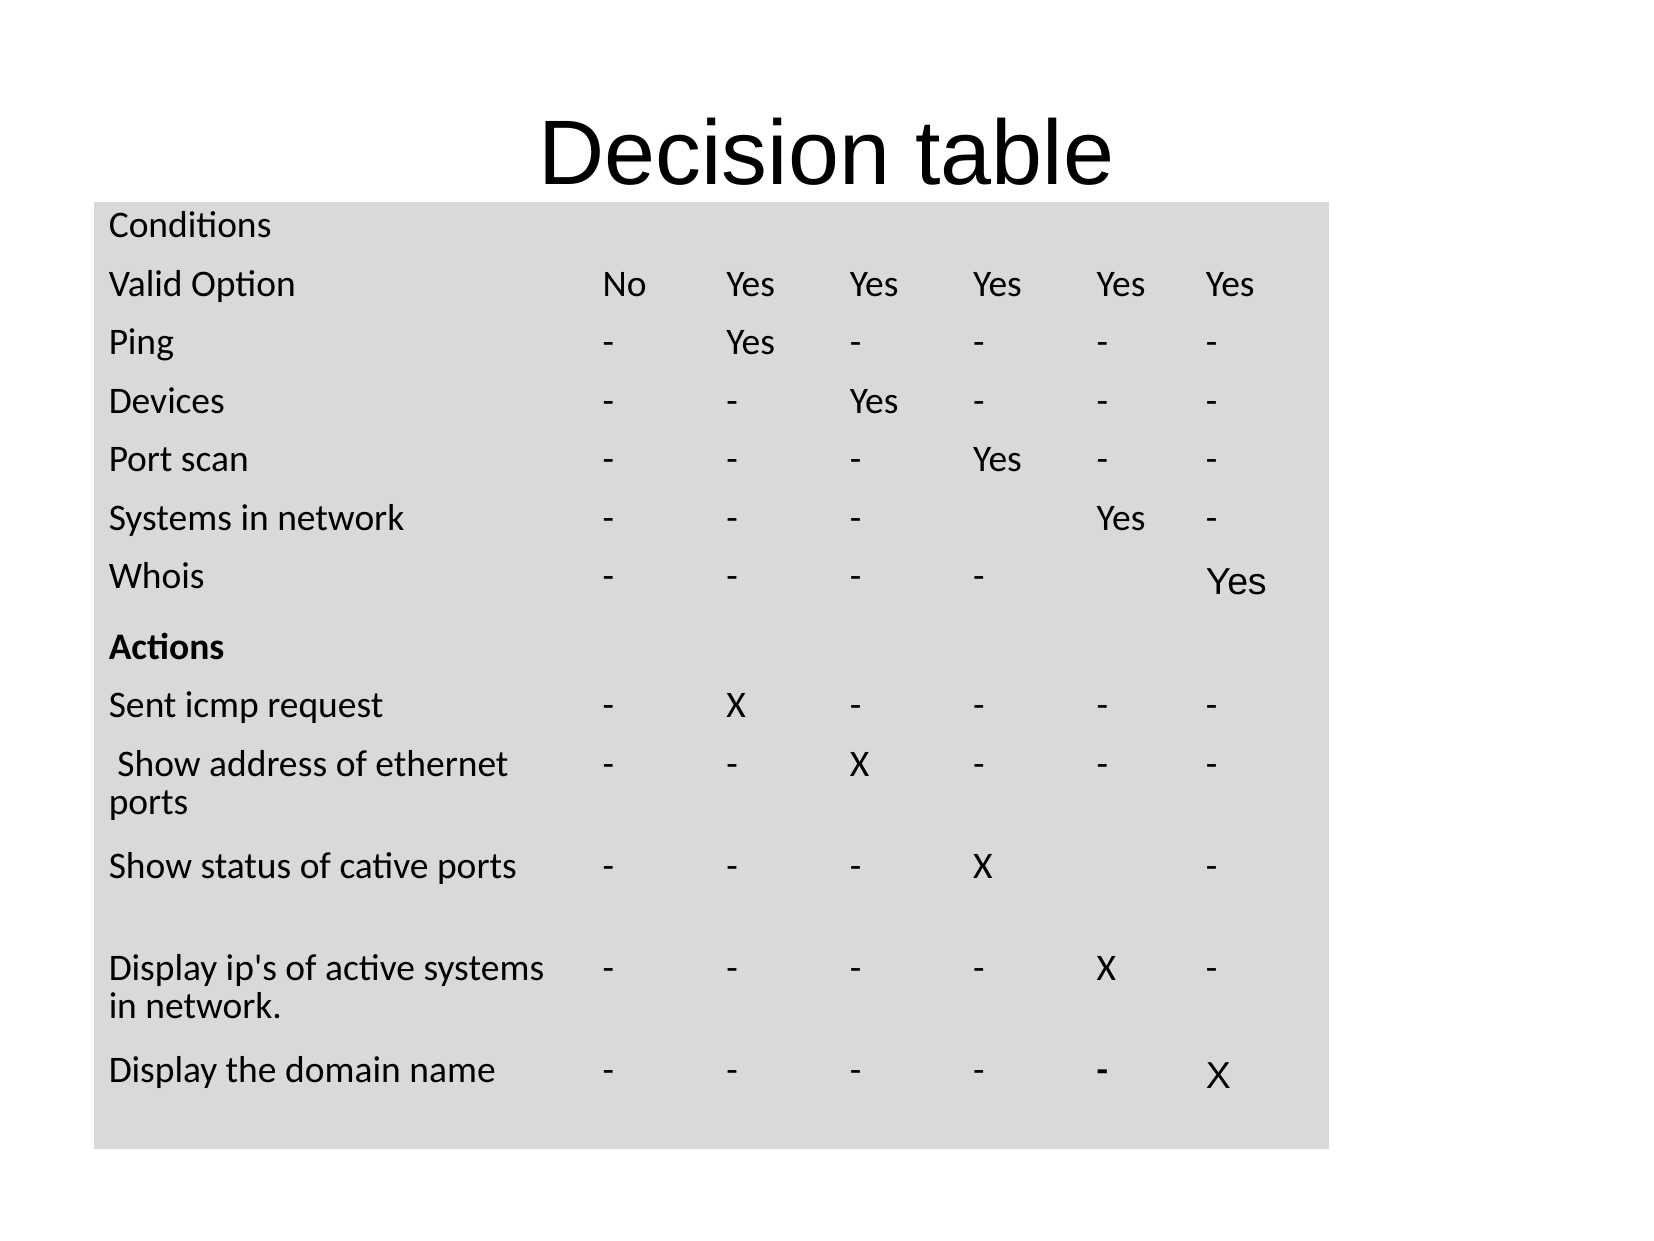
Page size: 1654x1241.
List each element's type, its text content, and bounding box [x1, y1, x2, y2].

table_cell Sent icmp request [94, 682, 588, 741]
table_cell Ping [94, 319, 588, 377]
table_cell Yes [1191, 260, 1329, 319]
table_cell - [1191, 843, 1329, 945]
table_cell - [588, 495, 711, 553]
table_cell Devices [94, 377, 588, 436]
table_cell X [1082, 945, 1191, 1047]
table_cell Systems in network [94, 495, 588, 553]
table_cell - [1082, 319, 1191, 377]
table_cell - [711, 377, 835, 436]
table_cell - [1191, 377, 1329, 436]
table_cell - [711, 436, 835, 495]
table_cell - [958, 741, 1082, 843]
table_cell - [1191, 945, 1329, 1047]
table_cell - [1082, 377, 1191, 436]
table_cell - [711, 495, 835, 553]
table_cell - [958, 319, 1082, 377]
table_cell - [1191, 319, 1329, 377]
table_cell X [958, 843, 1082, 945]
table_cell - [711, 843, 835, 945]
table_cell Yes [1191, 553, 1329, 624]
table_cell Display ip's of active systems in network. [94, 945, 588, 1047]
table_cell - [1191, 436, 1329, 495]
table_cell X [711, 682, 835, 741]
table_cell - [711, 1047, 835, 1149]
table_cell Yes [958, 436, 1082, 495]
table_cell - [835, 682, 958, 741]
table_cell - [835, 1047, 958, 1149]
table_cell Whois [94, 553, 588, 624]
table_cell - [1191, 495, 1329, 553]
title Decision table [82, 56, 1571, 250]
table_cell Show address of ethernet ports [94, 741, 588, 843]
table_cell X [1191, 1047, 1329, 1149]
table_cell - [588, 1047, 711, 1149]
table_cell - [711, 553, 835, 624]
table_cell - [1082, 741, 1191, 843]
table_cell - [711, 741, 835, 843]
table_cell - [958, 377, 1082, 436]
table_cell - [711, 945, 835, 1047]
table_cell - [588, 741, 711, 843]
table_cell - [958, 1047, 1082, 1149]
table_cell - [588, 377, 711, 436]
table_cell Yes [711, 319, 835, 377]
table_cell - [958, 553, 1082, 624]
table_cell - [835, 319, 958, 377]
table_cell Yes [835, 260, 958, 319]
table_cell Yes [958, 260, 1082, 319]
table_cell - [1082, 1047, 1191, 1149]
table_cell - [588, 843, 711, 945]
table_cell No [588, 260, 711, 319]
table_cell - [835, 945, 958, 1047]
table_cell Valid Option [94, 260, 588, 319]
table_cell - [958, 945, 1082, 1047]
table_cell Show status of cative ports [94, 843, 588, 945]
table_cell - [835, 436, 958, 495]
table_cell - [835, 843, 958, 945]
table_cell - [1082, 682, 1191, 741]
table_cell - [1082, 436, 1191, 495]
table_cell [1082, 553, 1191, 624]
table_cell [958, 495, 1082, 553]
table_cell Yes [711, 260, 835, 319]
table_cell Port scan [94, 436, 588, 495]
table_cell Display the domain name [94, 1047, 588, 1149]
table_cell - [588, 319, 711, 377]
table_cell - [958, 682, 1082, 741]
table_header Conditions [94, 202, 1329, 260]
table_cell Actions [94, 624, 1329, 682]
table_cell - [588, 436, 711, 495]
table_cell - [1191, 682, 1329, 741]
table_cell - [588, 682, 711, 741]
table_cell Yes [835, 377, 958, 436]
table_cell X [835, 741, 958, 843]
table_cell Yes [1082, 495, 1191, 553]
table_cell - [835, 495, 958, 553]
table_cell Yes [1082, 260, 1191, 319]
table_cell - [588, 945, 711, 1047]
table_cell - [1191, 741, 1329, 843]
table_cell [1082, 843, 1191, 945]
table_cell - [835, 553, 958, 624]
table_cell - [588, 553, 711, 624]
